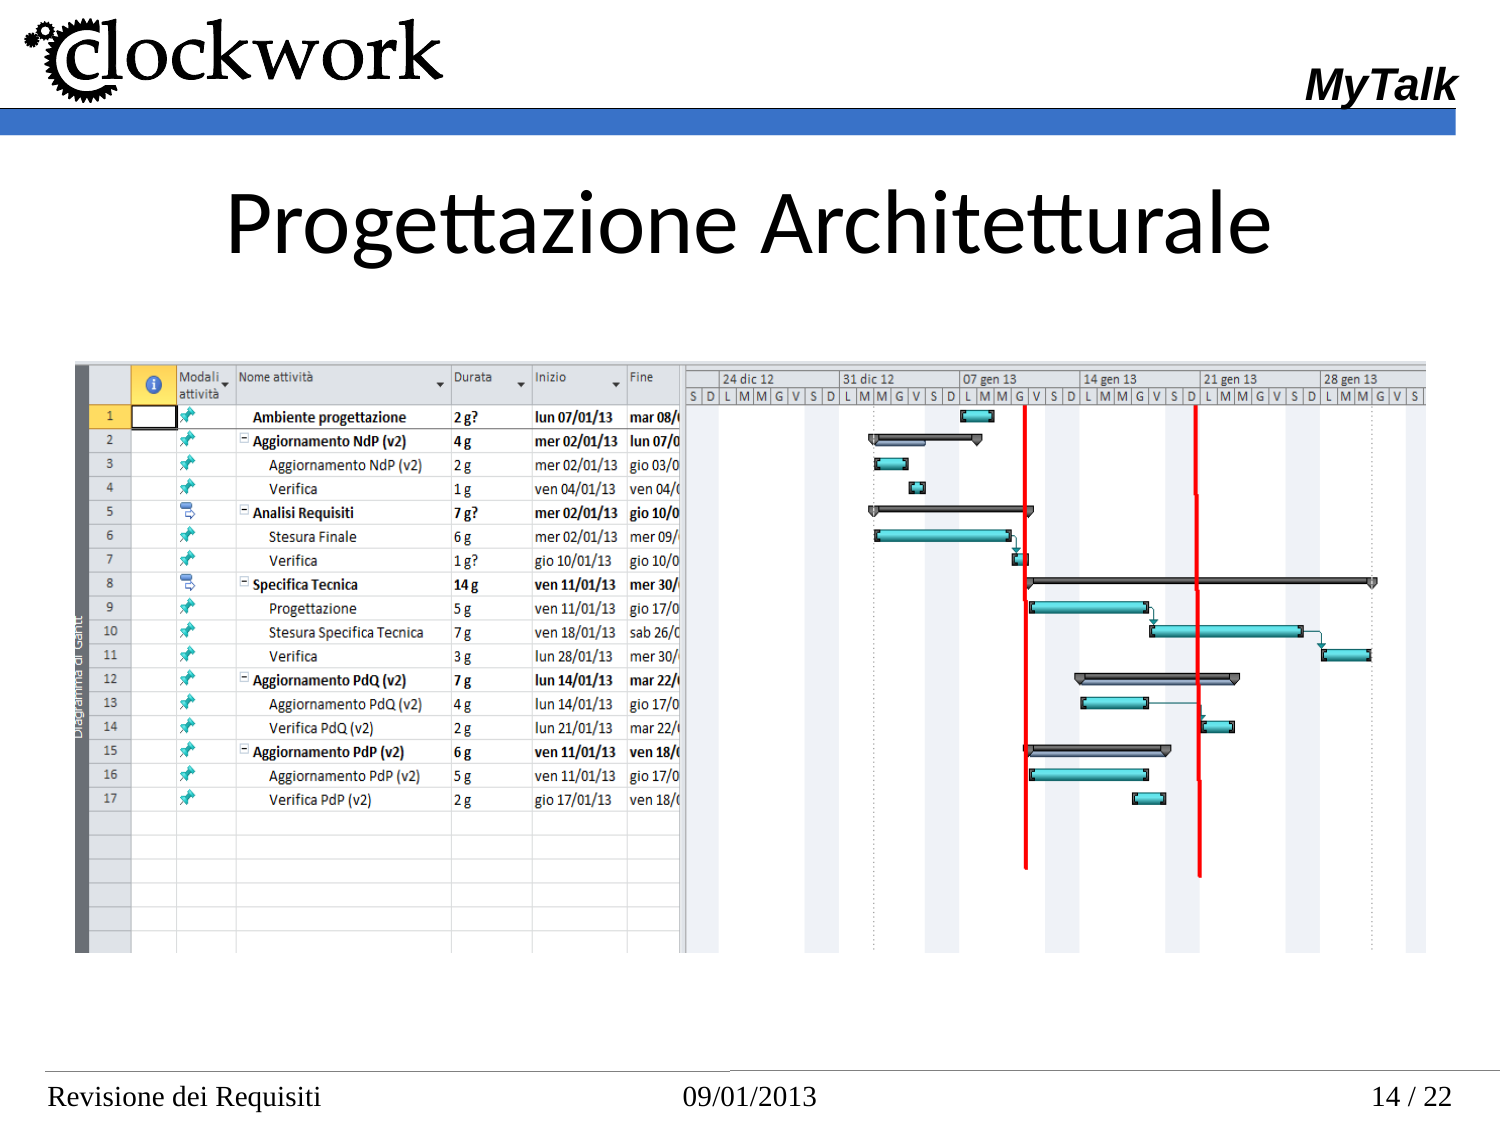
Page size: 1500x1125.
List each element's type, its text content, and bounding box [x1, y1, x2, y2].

picture [75, 361, 1426, 953]
text_box Progettazione Architetturale [210, 154, 1290, 280]
